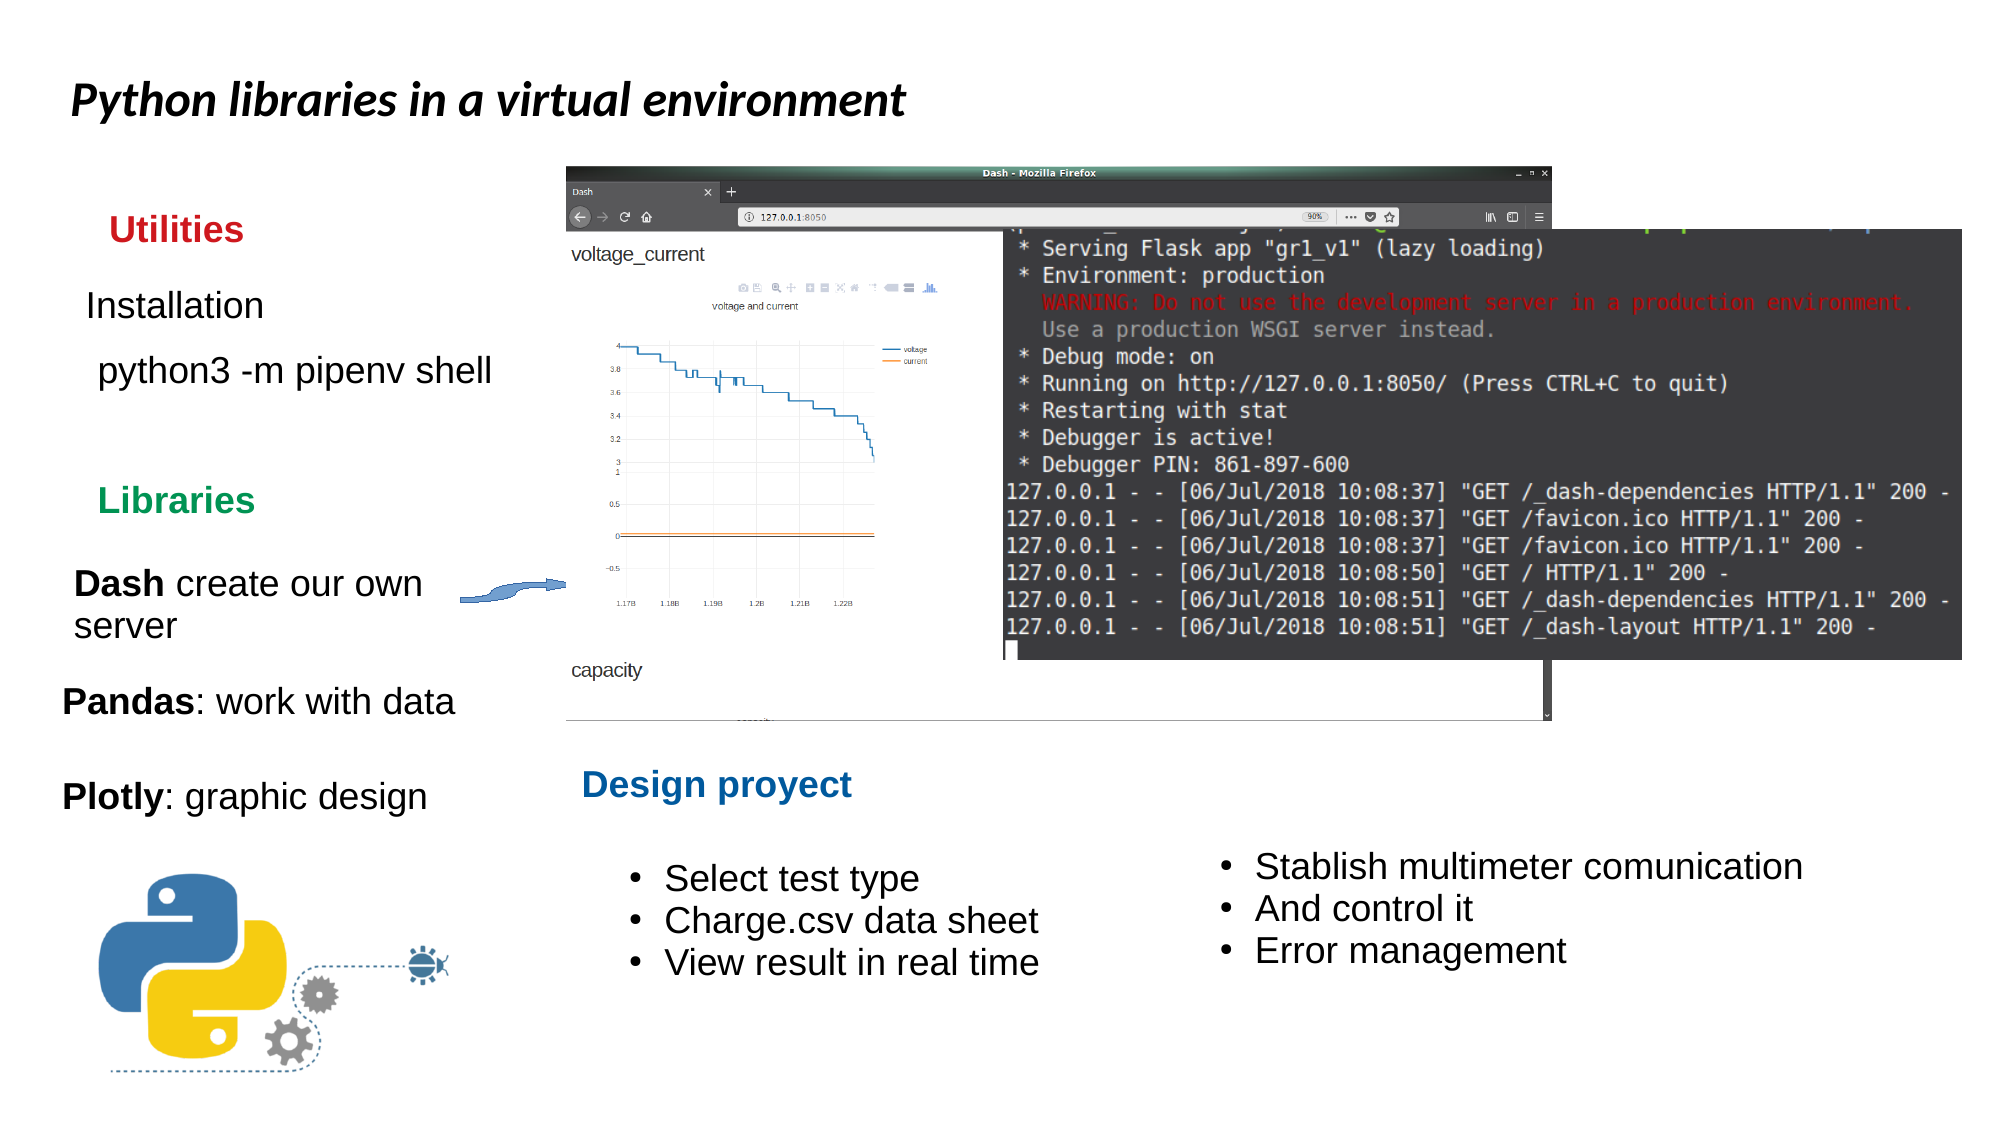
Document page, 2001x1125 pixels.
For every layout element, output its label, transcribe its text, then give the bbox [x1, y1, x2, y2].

picture [23, 846, 524, 1099]
text_box Stablish multimeter comunication And control it Error management [1204, 838, 1890, 960]
text_box python3 -m pipenv shell [82, 342, 566, 393]
title Python libraries in a virtual environment [70, 0, 1796, 213]
text_box Pandas: work with data [47, 673, 473, 724]
text_box Select test type Charge.csv data sheet View result in real time [614, 850, 1347, 971]
text_box Dash create our own server [59, 555, 461, 641]
text_box [460, 578, 566, 603]
text_box Utilities [94, 200, 556, 251]
picture [566, 166, 1962, 721]
text_box Libraries [82, 472, 508, 523]
text_box Design proyect [566, 755, 1961, 806]
text_box Installation [70, 277, 556, 328]
text_box Plotly: graphic design [47, 767, 544, 818]
